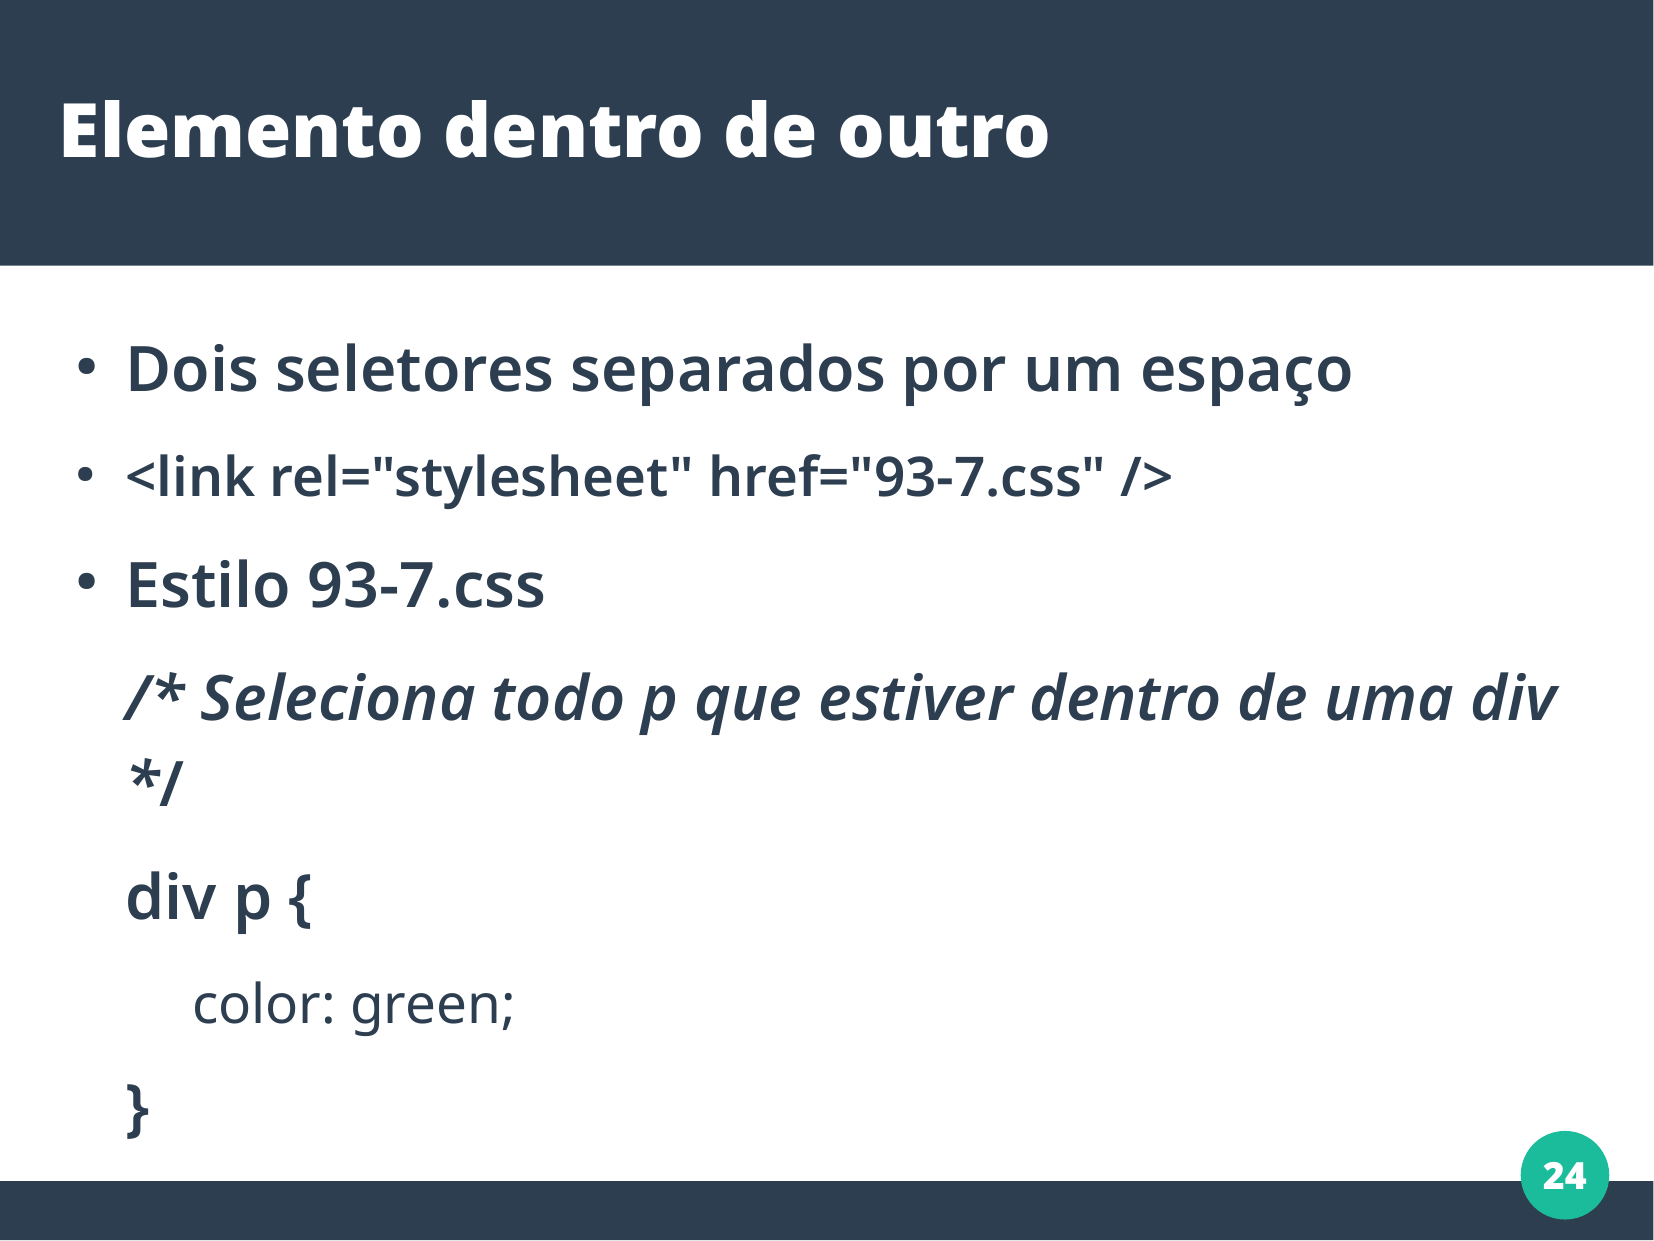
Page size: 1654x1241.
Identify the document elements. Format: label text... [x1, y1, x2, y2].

title Elemento dentro de outro [59, 49, 1595, 207]
list Dois seletores separados por um espaço <link rel="stylesheet" href="93-7.css" /> Estilo 93-7.css /* Seleciona todo p que estiver dentro de uma div */ div p { color: green; } [59, 324, 1595, 1152]
